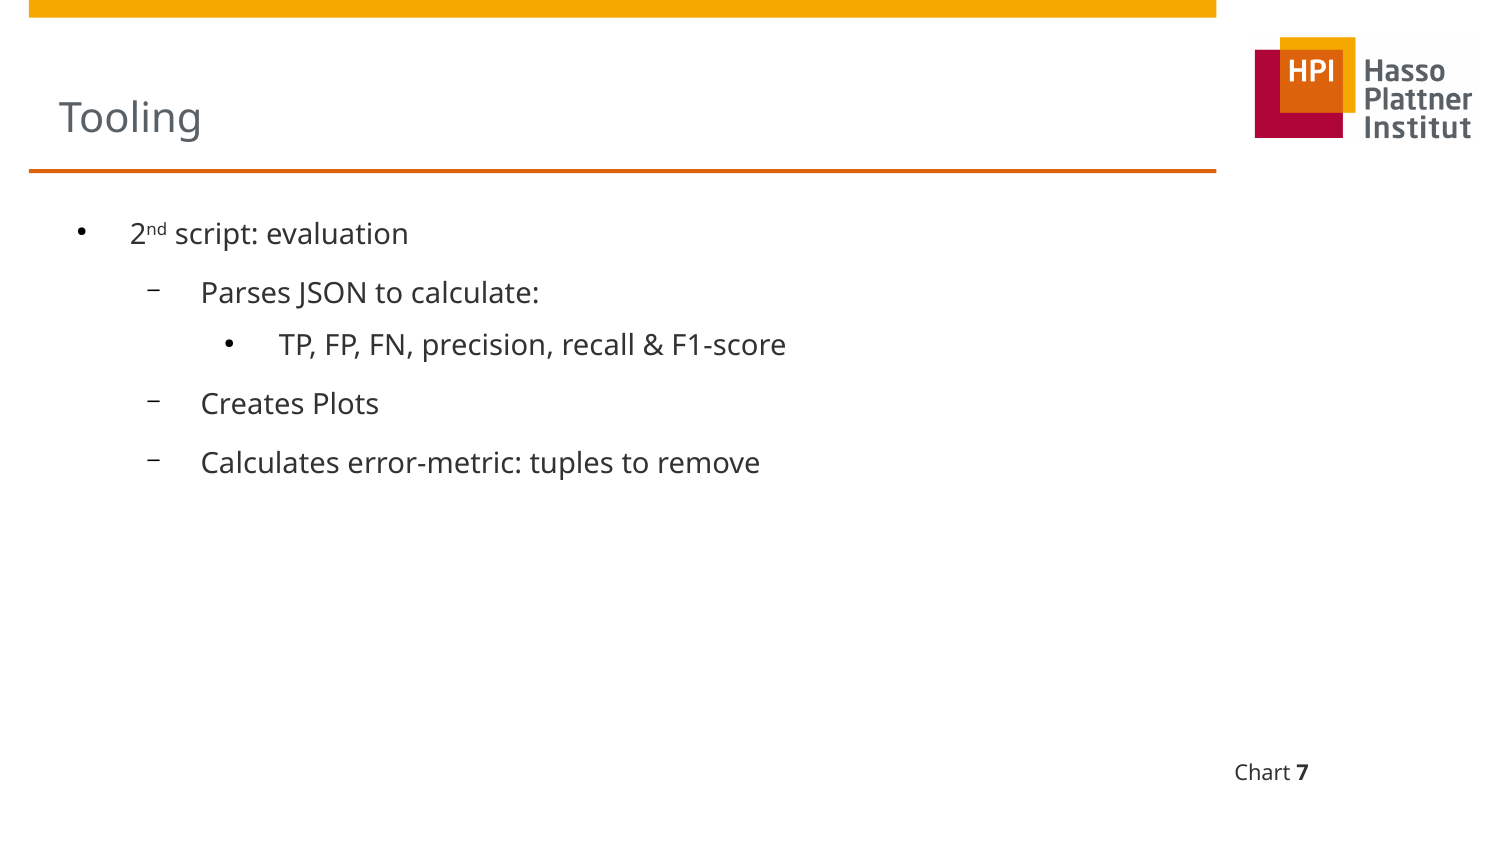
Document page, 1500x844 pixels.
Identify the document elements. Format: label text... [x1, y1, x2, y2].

list 2nd script: evaluation Parses JSON to calculate: TP, FP, FN, precision, recall & F1-score Creates Plots Calculates error-metric: tuples to remove [58, 203, 1187, 788]
title Tooling [58, 17, 1187, 170]
slide_number Chart <number> [1216, 758, 1471, 788]
picture [1252, 33, 1477, 142]
